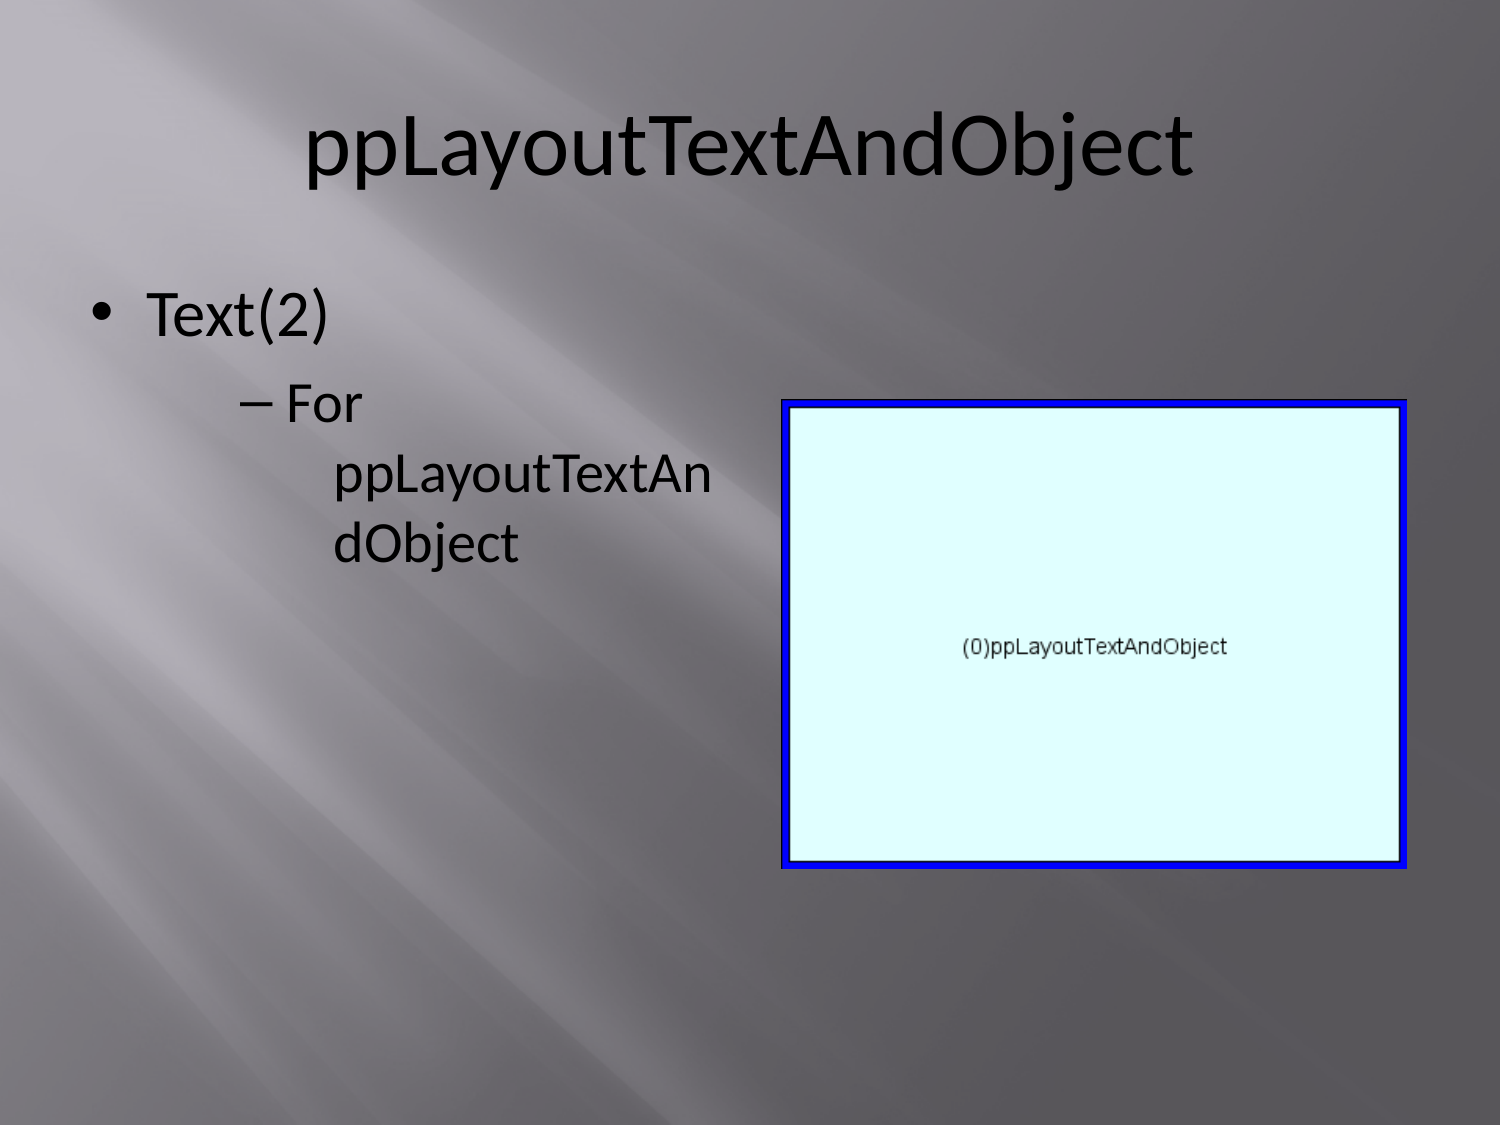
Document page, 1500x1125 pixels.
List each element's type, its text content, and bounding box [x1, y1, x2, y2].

list Text(2) For ppLayoutTextAndObject [75, 262, 738, 1005]
picture [781, 399, 1407, 869]
title ppLayoutTextAndObject [75, 45, 1426, 233]
